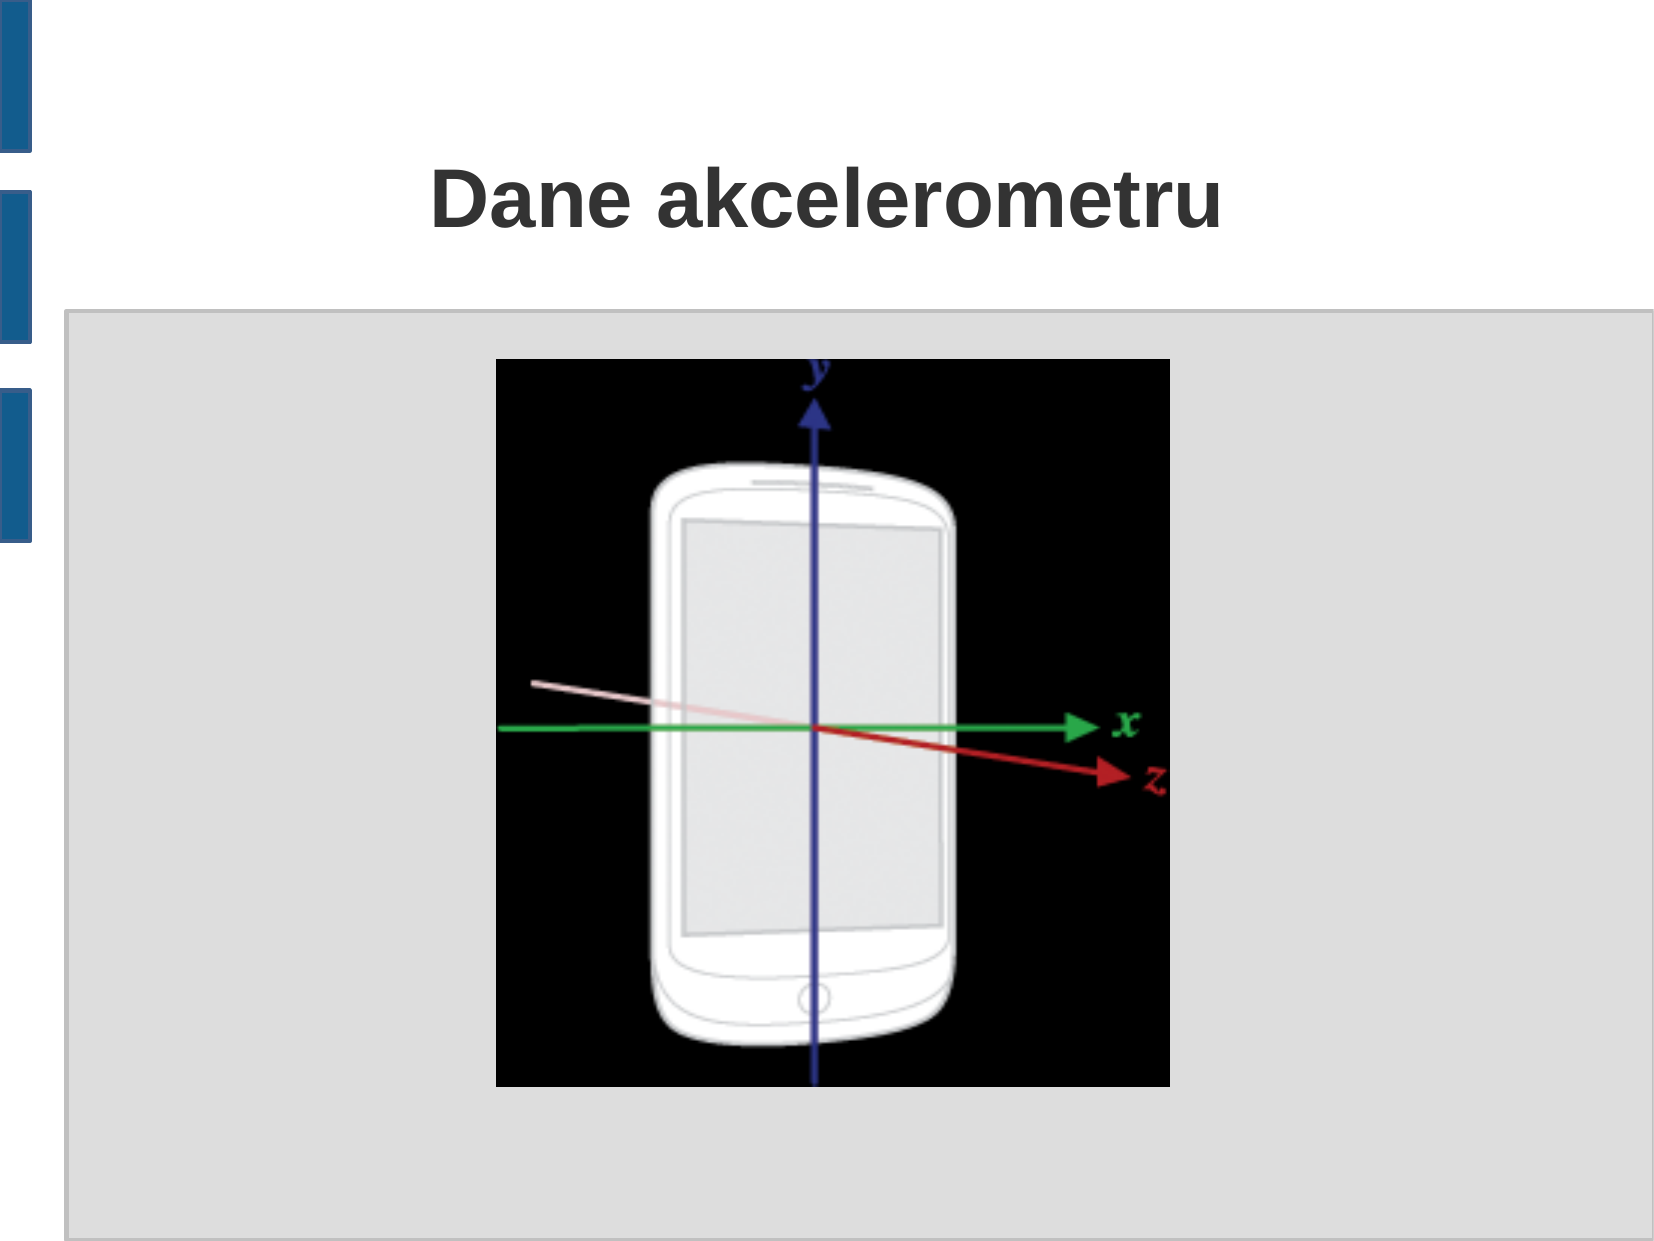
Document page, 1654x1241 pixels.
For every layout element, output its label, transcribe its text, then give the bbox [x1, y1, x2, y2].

title Dane akcelerometru [121, 91, 1534, 299]
picture [496, 359, 1170, 1087]
